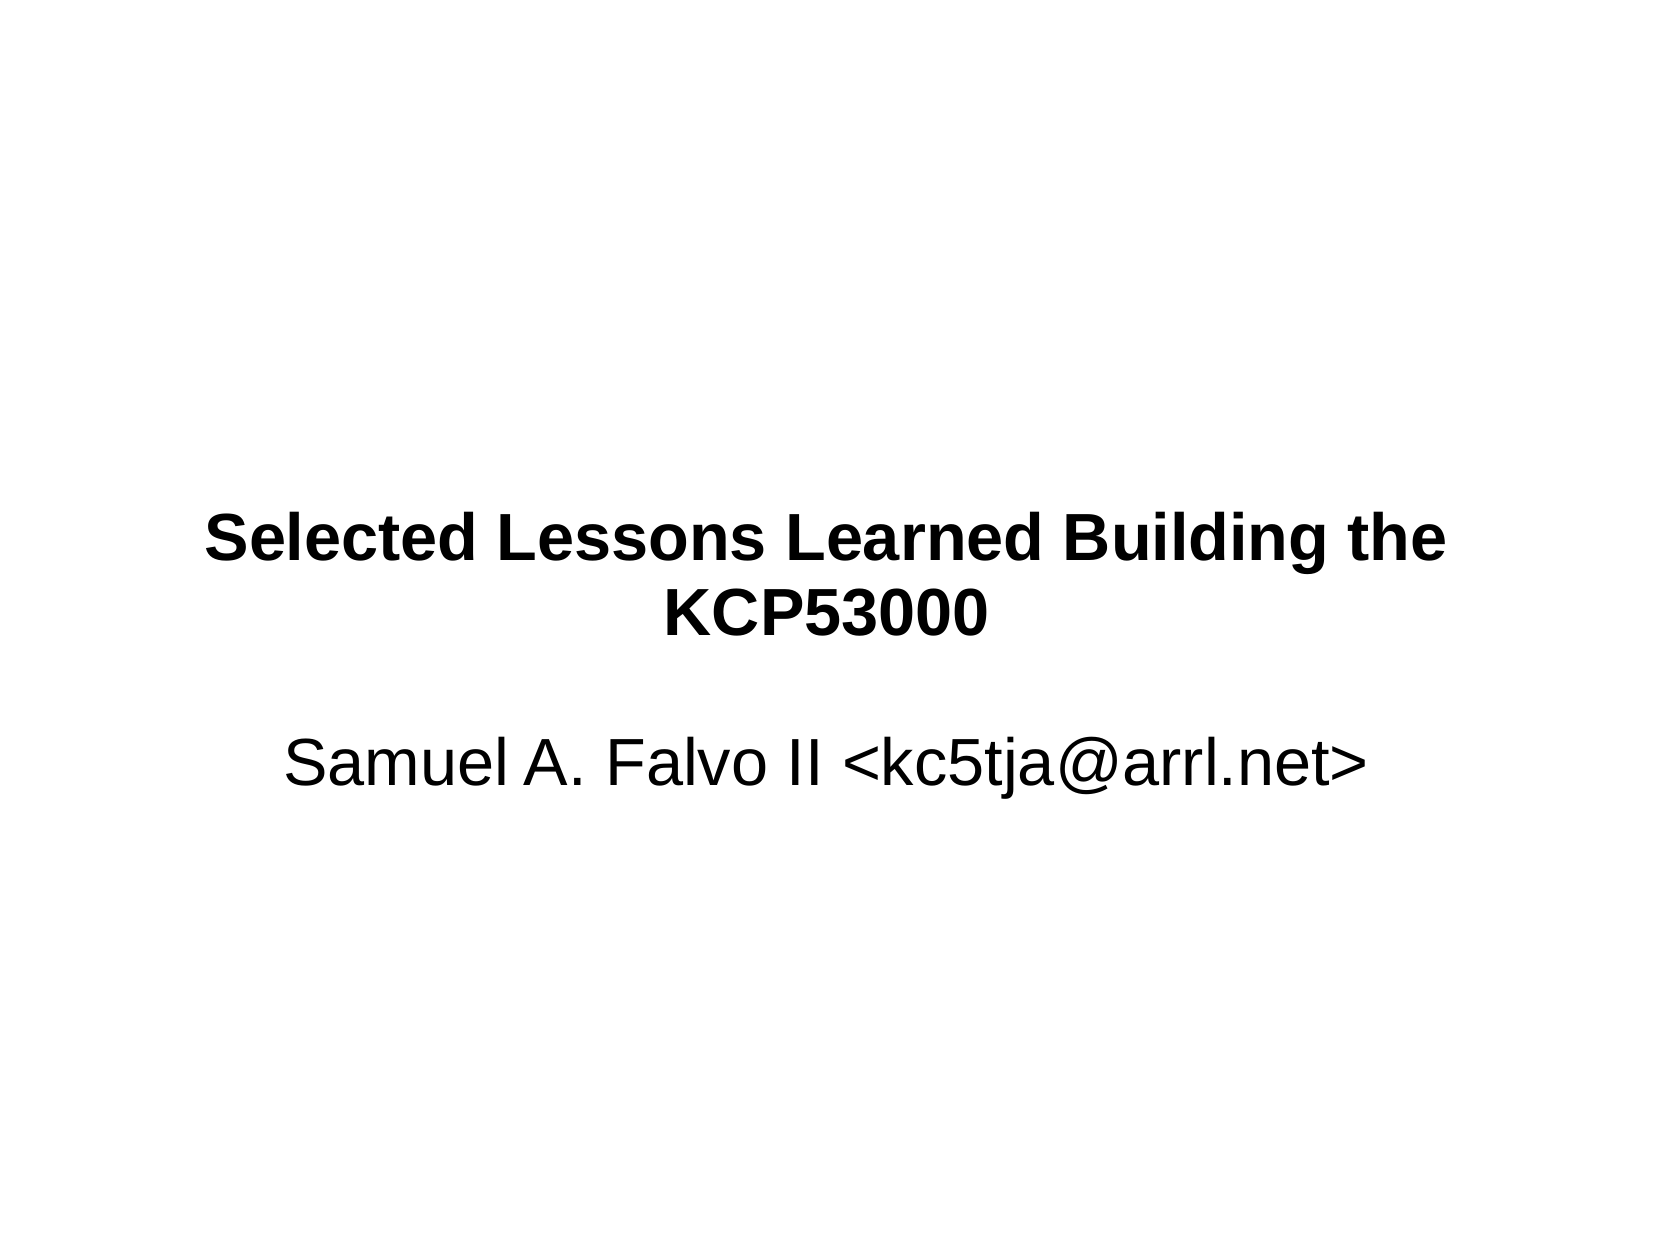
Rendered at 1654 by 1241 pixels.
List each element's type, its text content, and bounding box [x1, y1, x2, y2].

subtitle Selected Lessons Learned Building the KCP53000 Samuel A. Falvo II <kc5tja@arrl.net> [82, 290, 1571, 1010]
